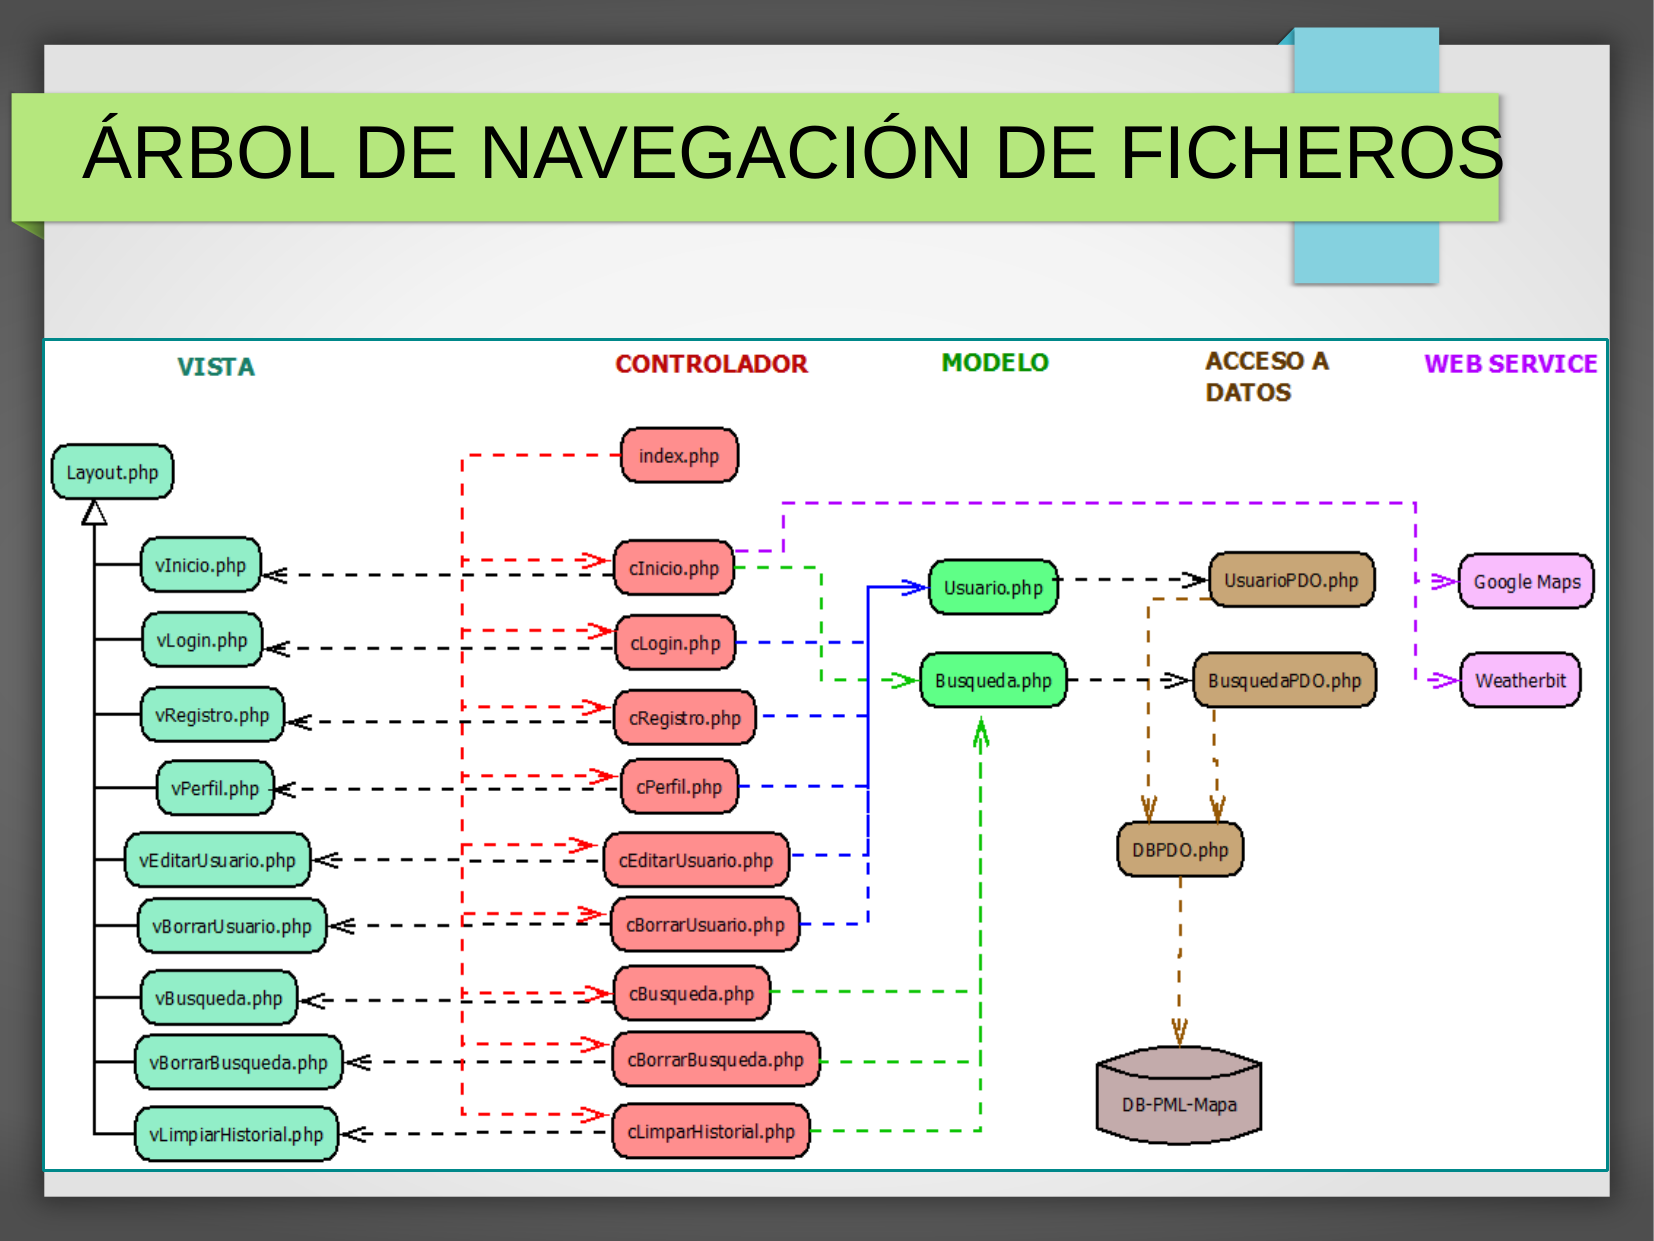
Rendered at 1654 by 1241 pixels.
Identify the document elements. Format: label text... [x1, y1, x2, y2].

title ÁRBOL DE NAVEGACIÓN DE FICHEROS [82, 49, 1571, 257]
picture [0, 0, 1654, 1241]
